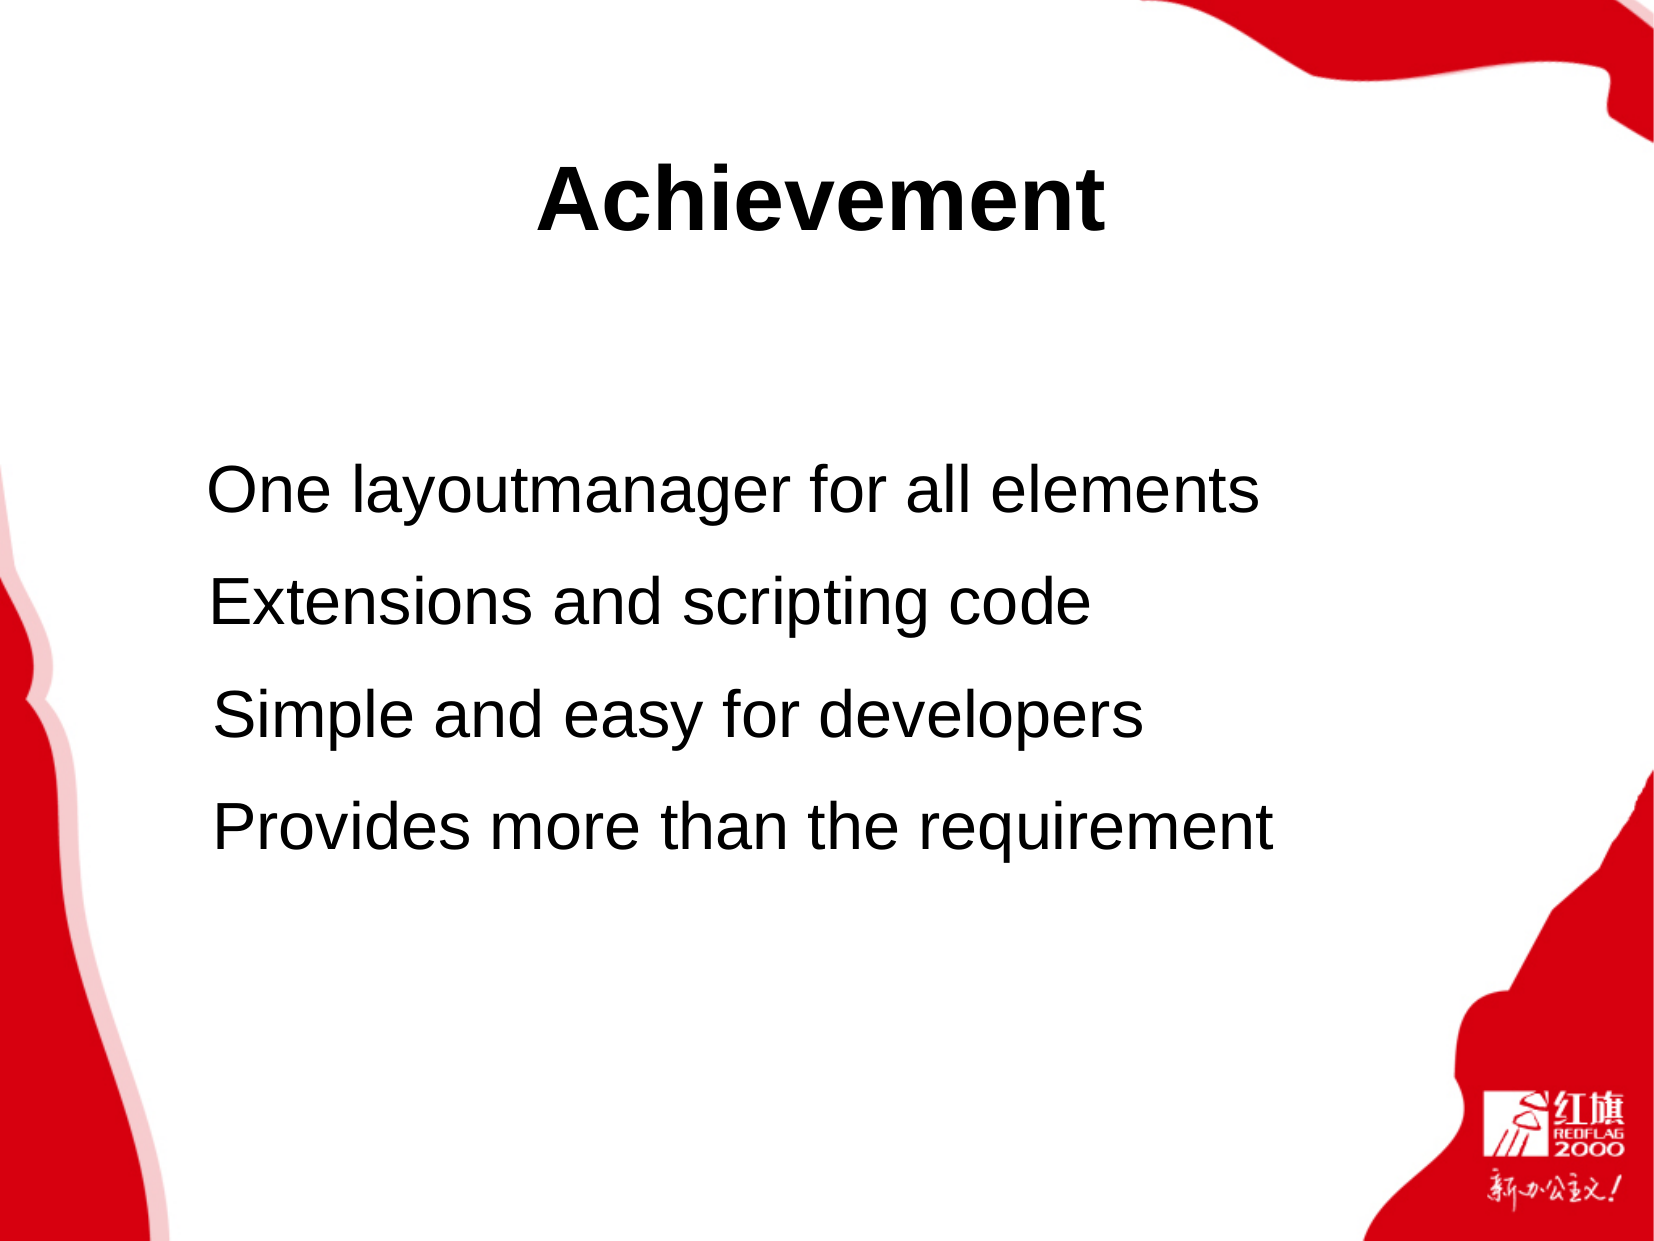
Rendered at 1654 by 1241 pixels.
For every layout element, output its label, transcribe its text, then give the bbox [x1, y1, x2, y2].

title Achievement [76, 102, 1565, 296]
picture [0, 0, 1654, 1241]
text_box One layoutmanager for all elements Extensions and scripting code Simple and easy for developers Provides more than the requirement [82, 177, 1571, 1102]
